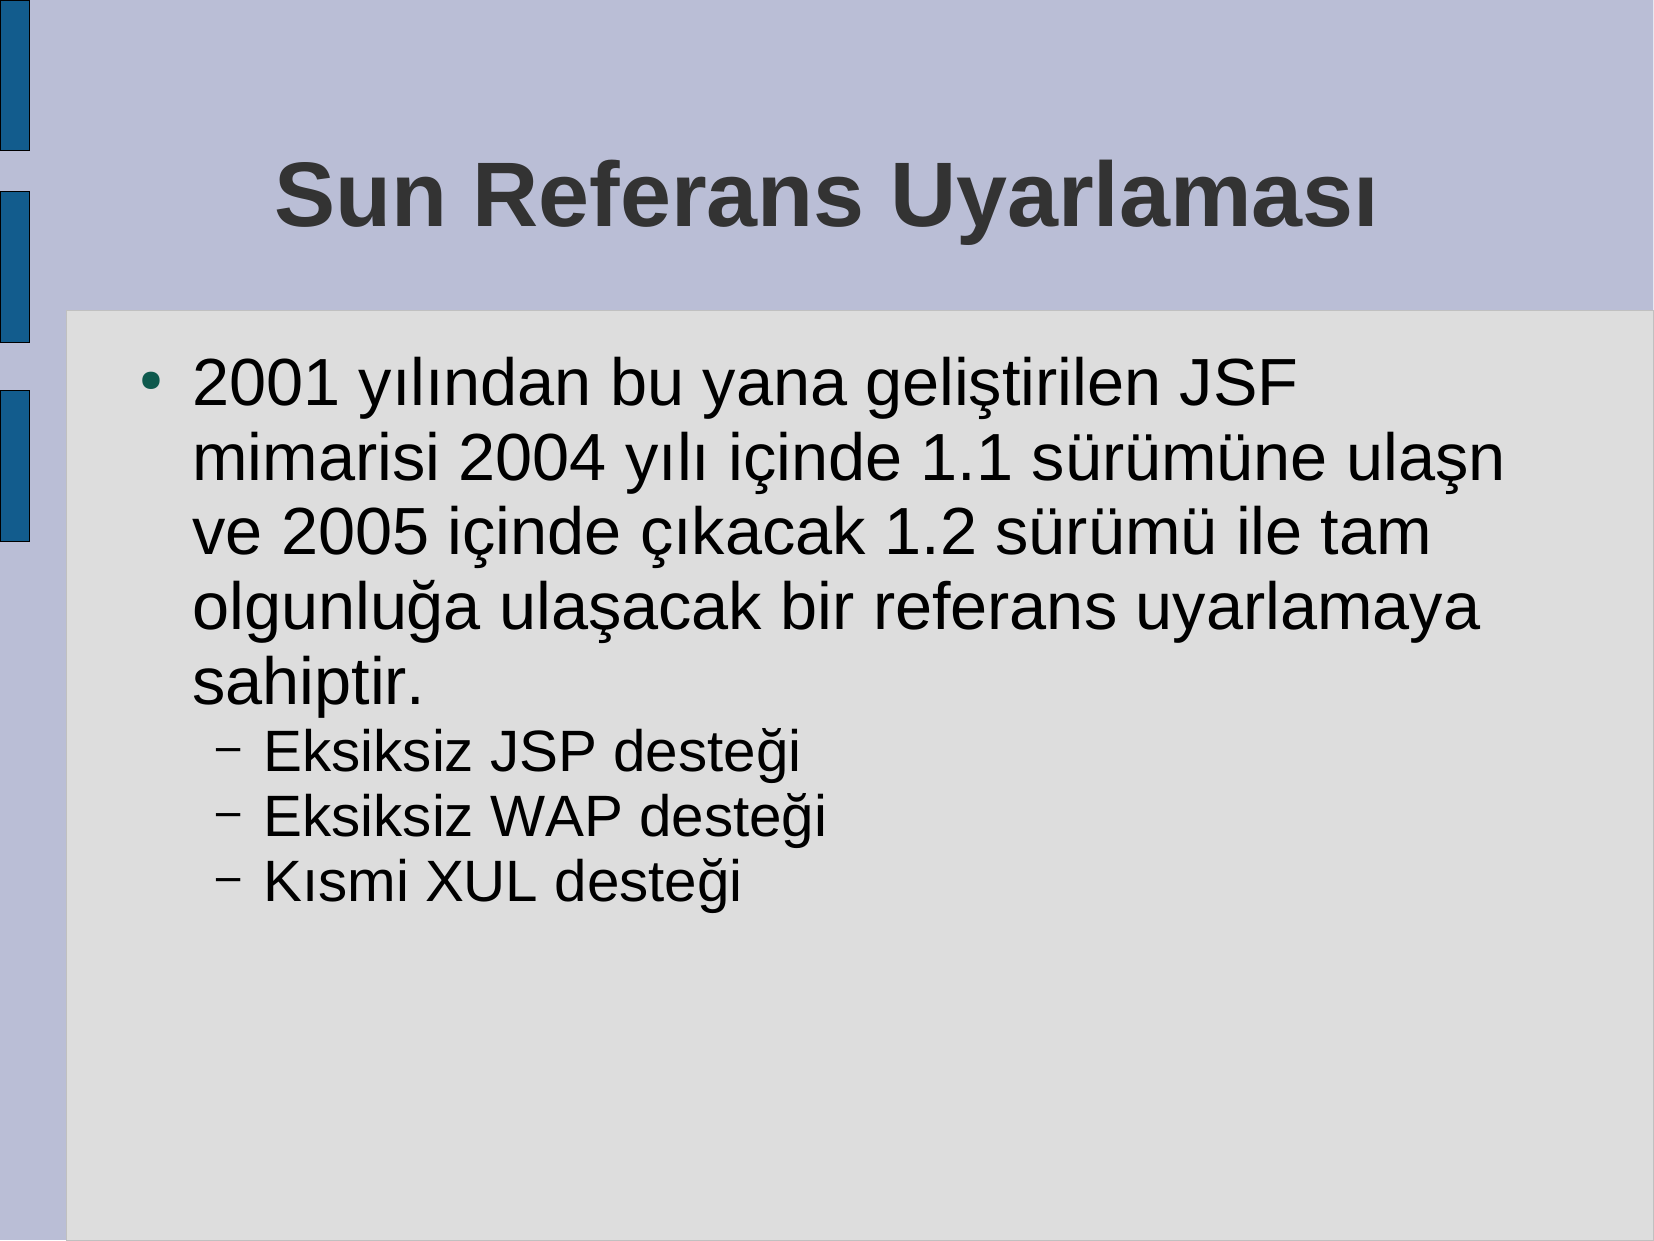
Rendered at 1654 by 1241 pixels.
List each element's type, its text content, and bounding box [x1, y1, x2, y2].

list 2001 yılından bu yana geliştirilen JSF mimarisi 2004 yılı içinde 1.1 sürümüne ulaşn ve 2005 içinde çıkacak 1.2 sürümü ile tam olgunluğa ulaşacak bir referans uyarlamaya sahiptir. Eksiksiz JSP desteği Eksiksiz WAP desteği Kısmi XUL desteği [121, 344, 1534, 1127]
title Sun Referans Uyarlaması [121, 91, 1534, 299]
